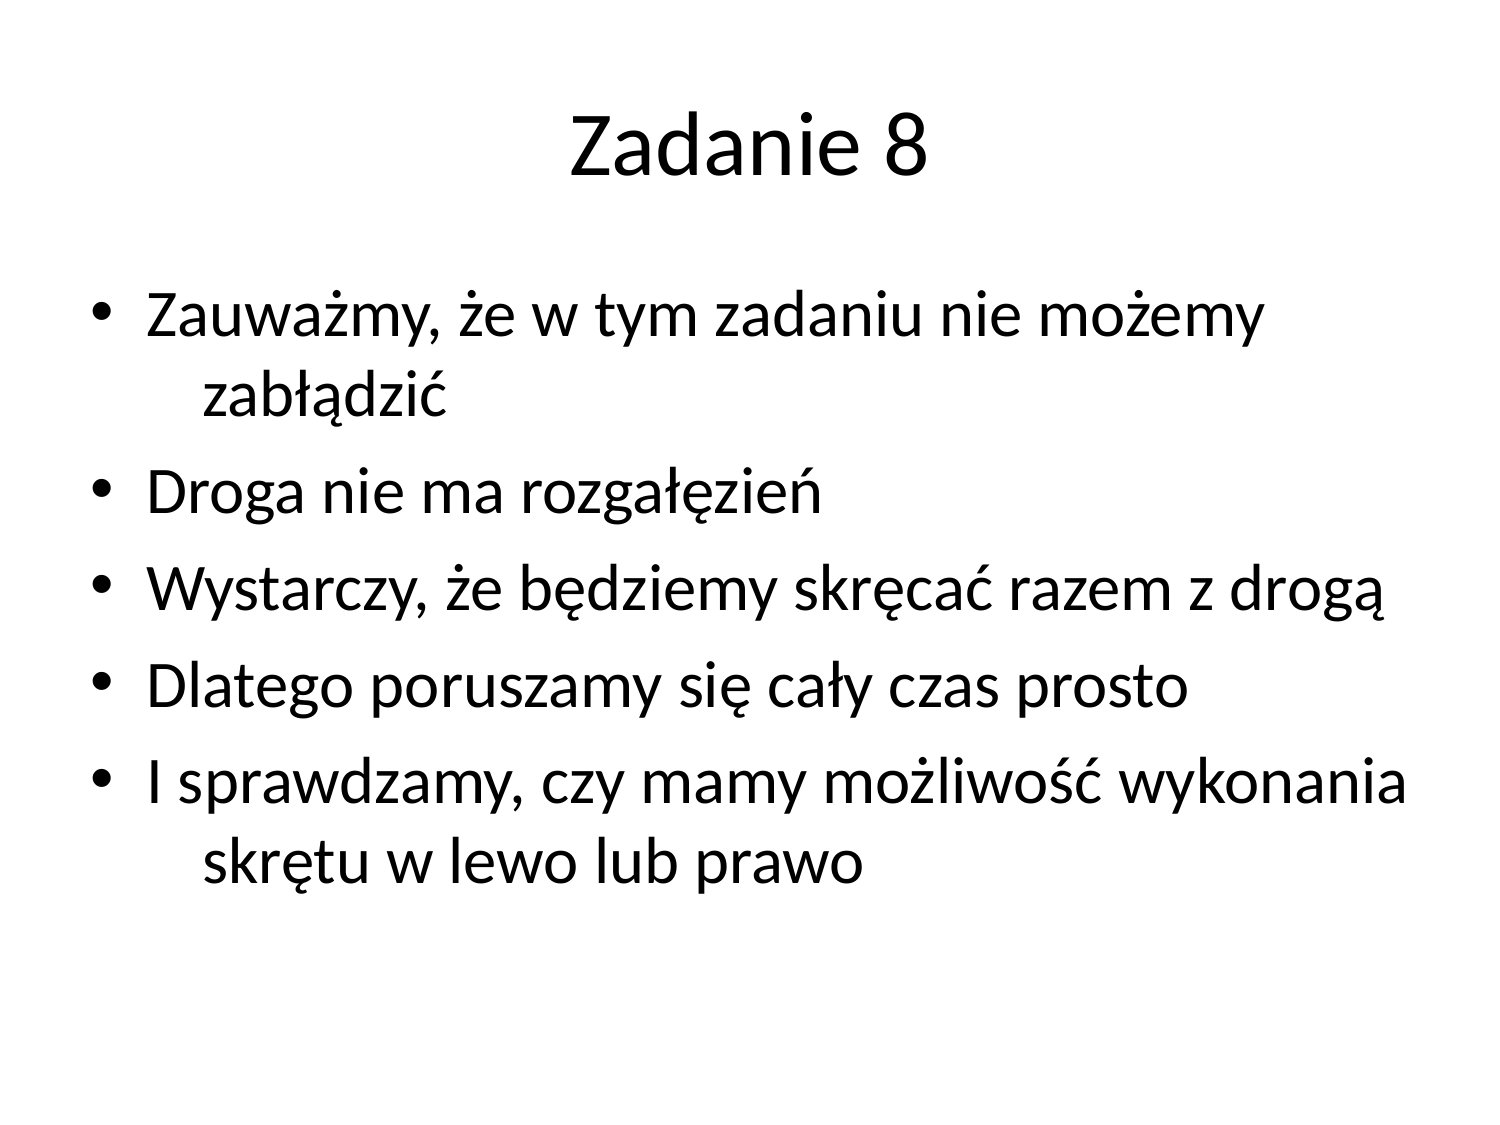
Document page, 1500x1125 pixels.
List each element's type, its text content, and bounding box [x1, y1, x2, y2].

list Zauważmy, że w tym zadaniu nie możemy zabłądzić Droga nie ma rozgałęzień Wystarczy, że będziemy skręcać razem z drogą Dlatego poruszamy się cały czas prosto I sprawdzamy, czy mamy możliwość wykonania skrętu w lewo lub prawo [75, 262, 1426, 1005]
title Zadanie 8 [75, 45, 1426, 233]
